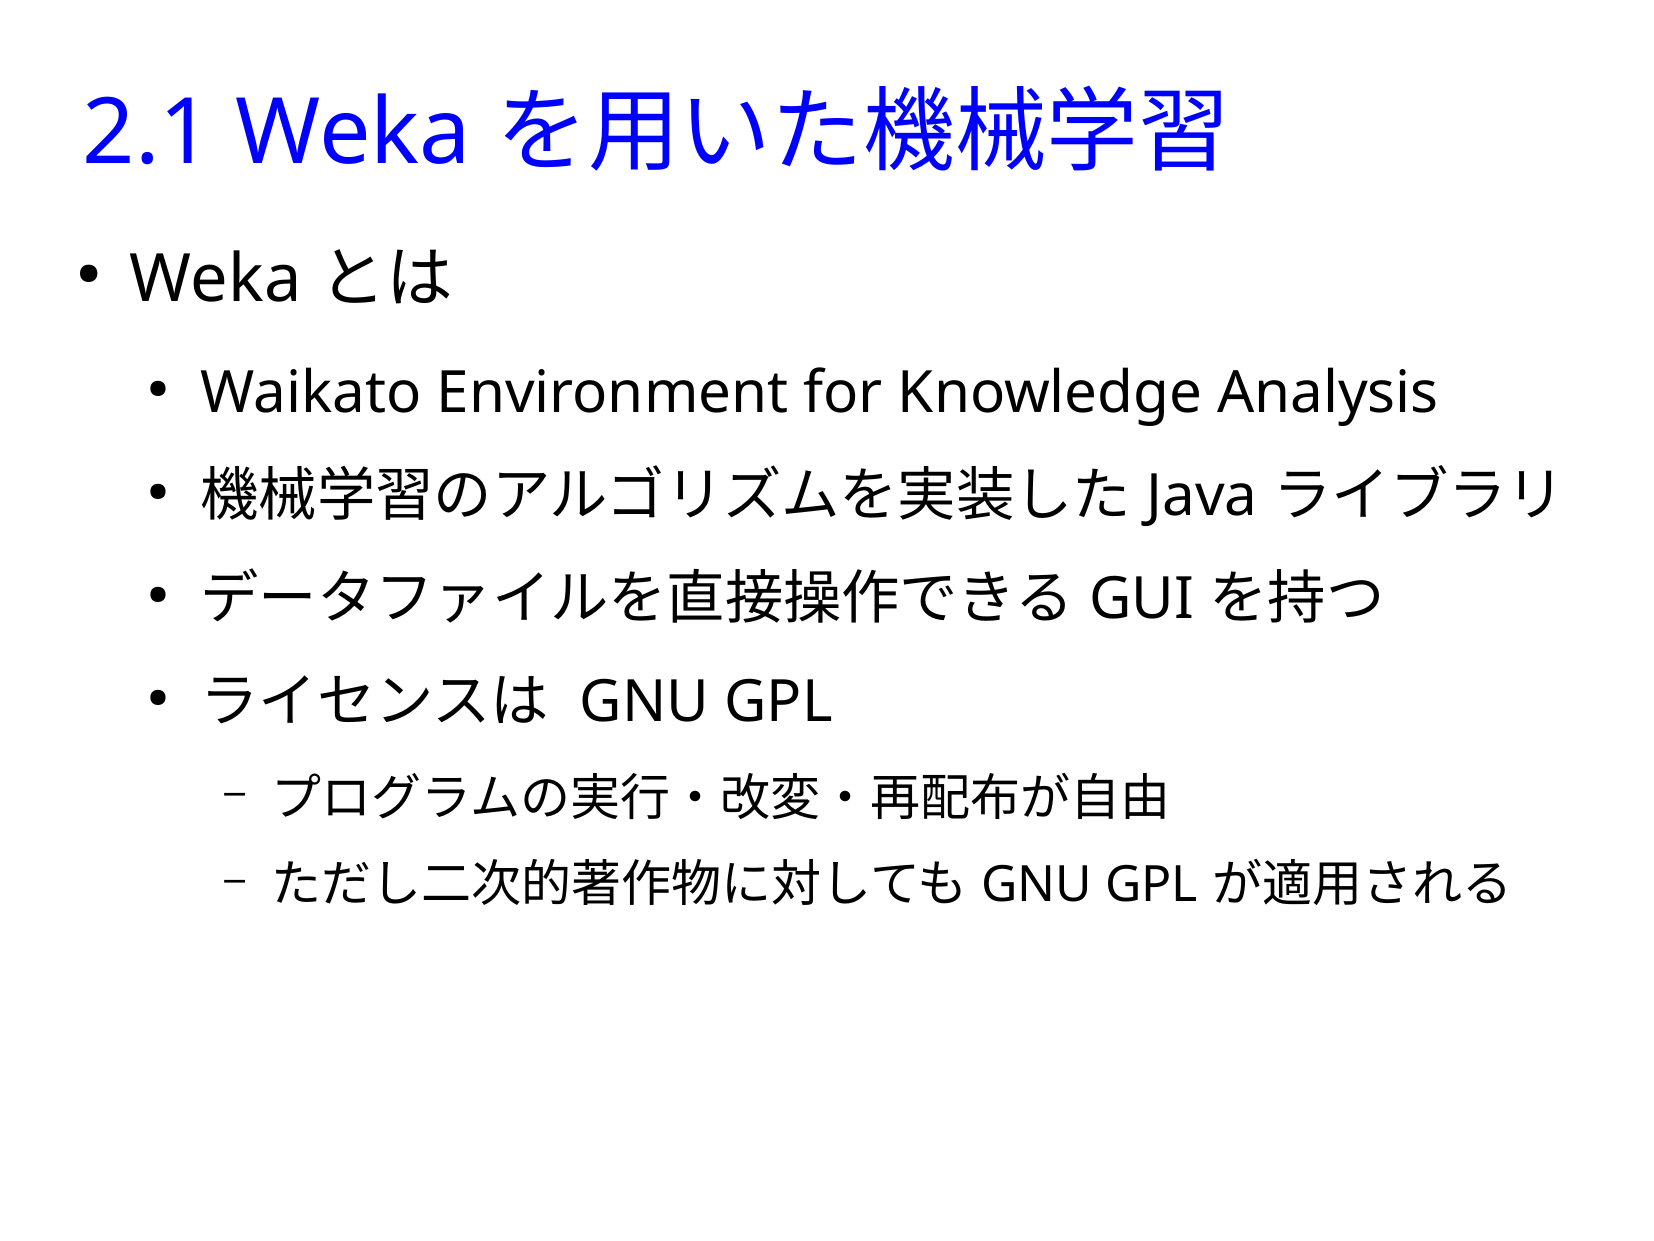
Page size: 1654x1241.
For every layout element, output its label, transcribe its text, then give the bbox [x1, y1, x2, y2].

title 2.1 Wekaを用いた機械学習 [82, 49, 1571, 207]
list Wekaとは Waikato Environment for Knowledge Analysis 機械学習のアルゴリズムを実装したJavaライブラリ データファイルを直接操作できるGUIを持つ ライセンスは GNU GPL プログラムの実行・改変・再配布が自由 ただし二次的著作物に対してもGNU GPLが適用される [59, 230, 1595, 1078]
